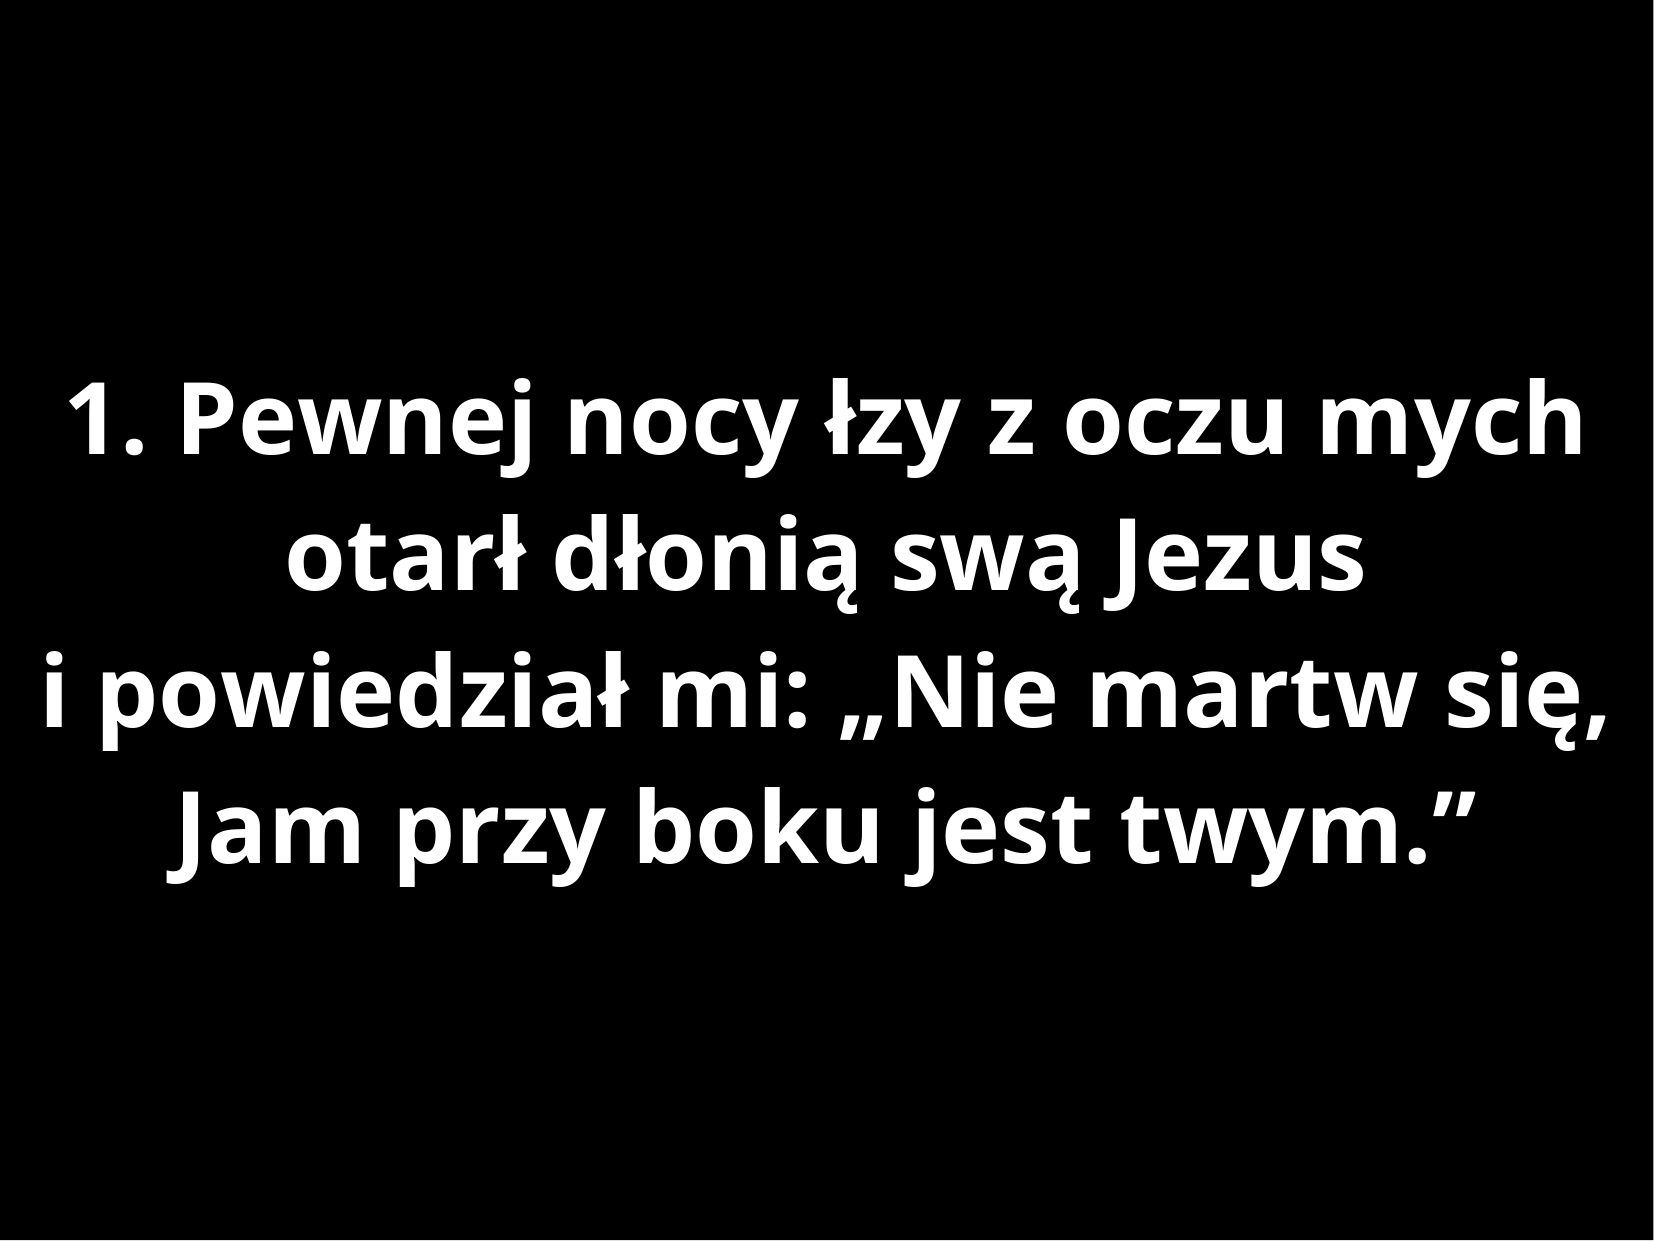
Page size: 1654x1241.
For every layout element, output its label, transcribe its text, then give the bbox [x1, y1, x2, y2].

title 1. Pewnej nocy łzy z oczu mych otarł dłonią swą Jezus i powiedział mi: „Nie martw się, Jam przy boku jest twym.” [0, 0, 1654, 1241]
